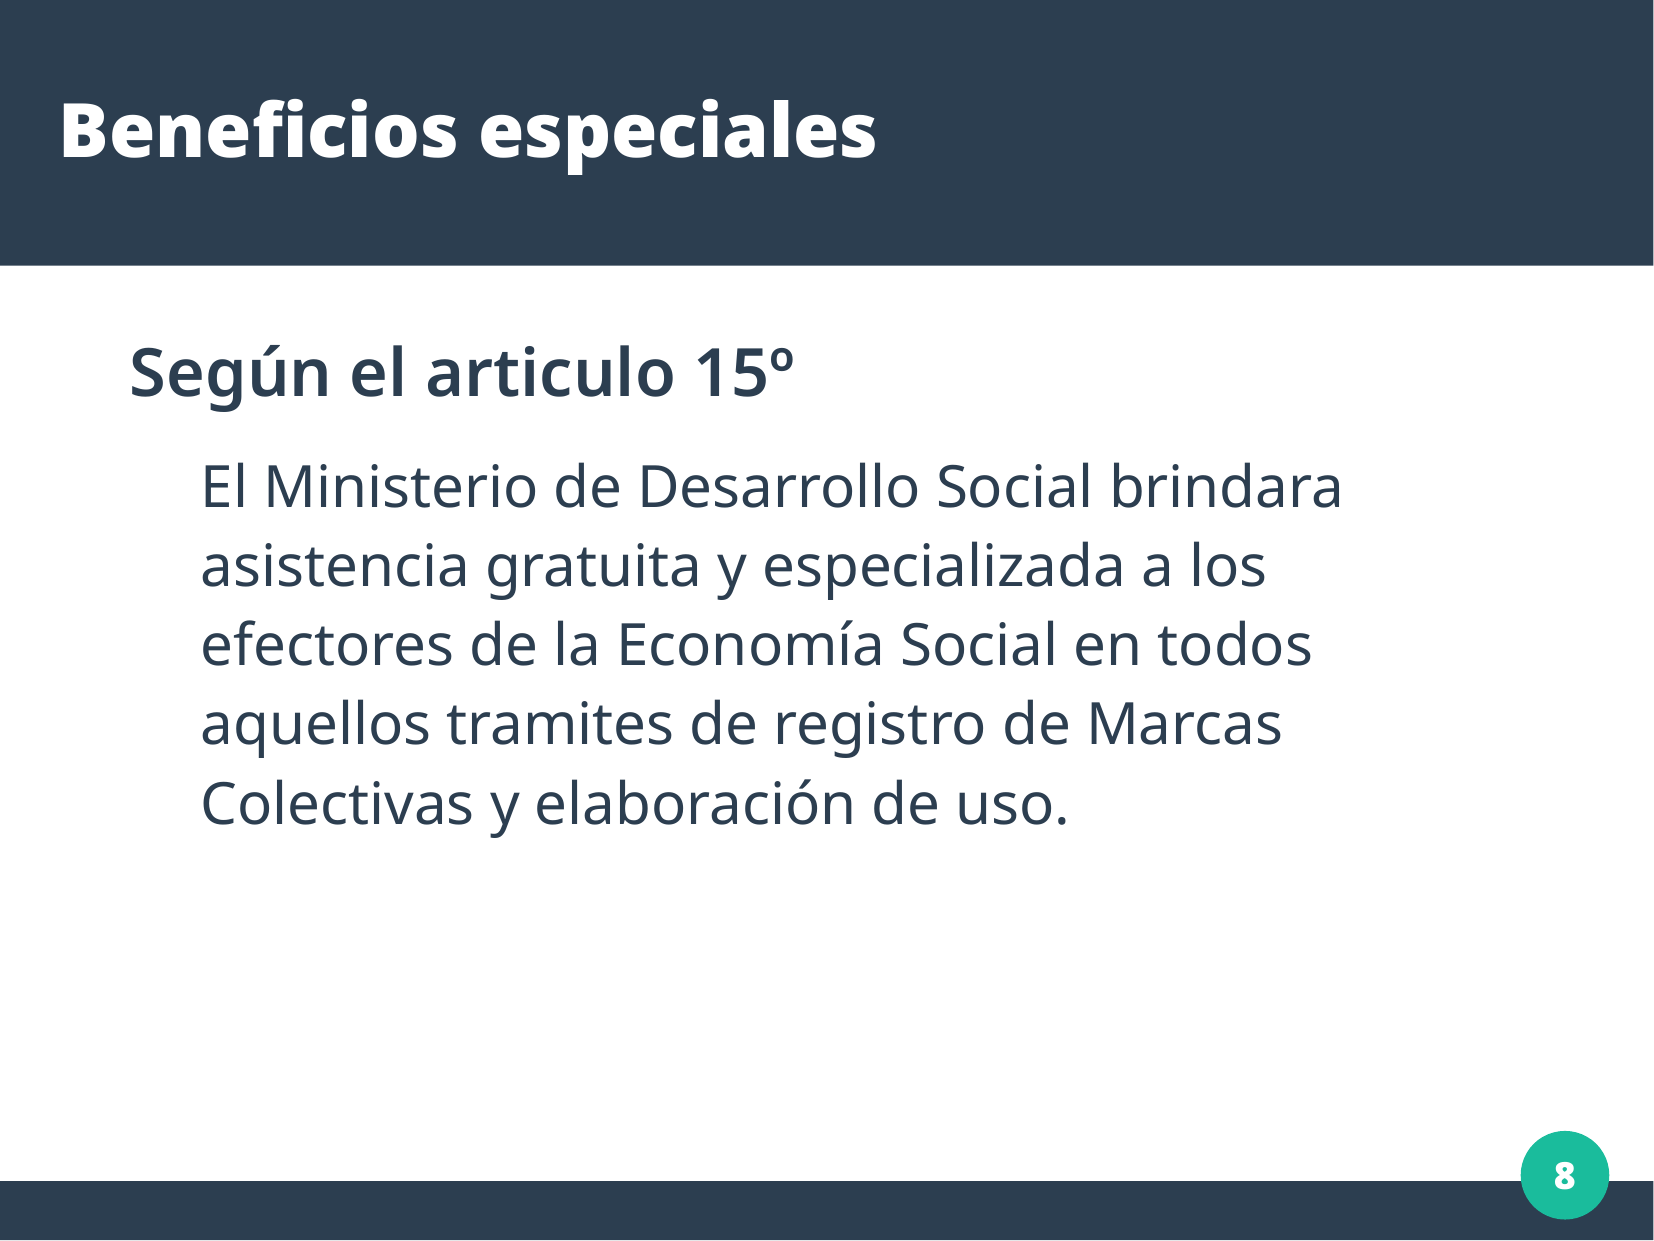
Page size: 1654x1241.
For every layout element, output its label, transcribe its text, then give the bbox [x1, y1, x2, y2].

list Según el articulo 15º El Ministerio de Desarrollo Social brindara asistencia gratuita y especializada a los efectores de la Economía Social en todos aquellos tramites de registro de Marcas Colectivas y elaboración de uso. [59, 324, 1524, 1152]
title Beneficios especiales [59, 49, 1595, 207]
